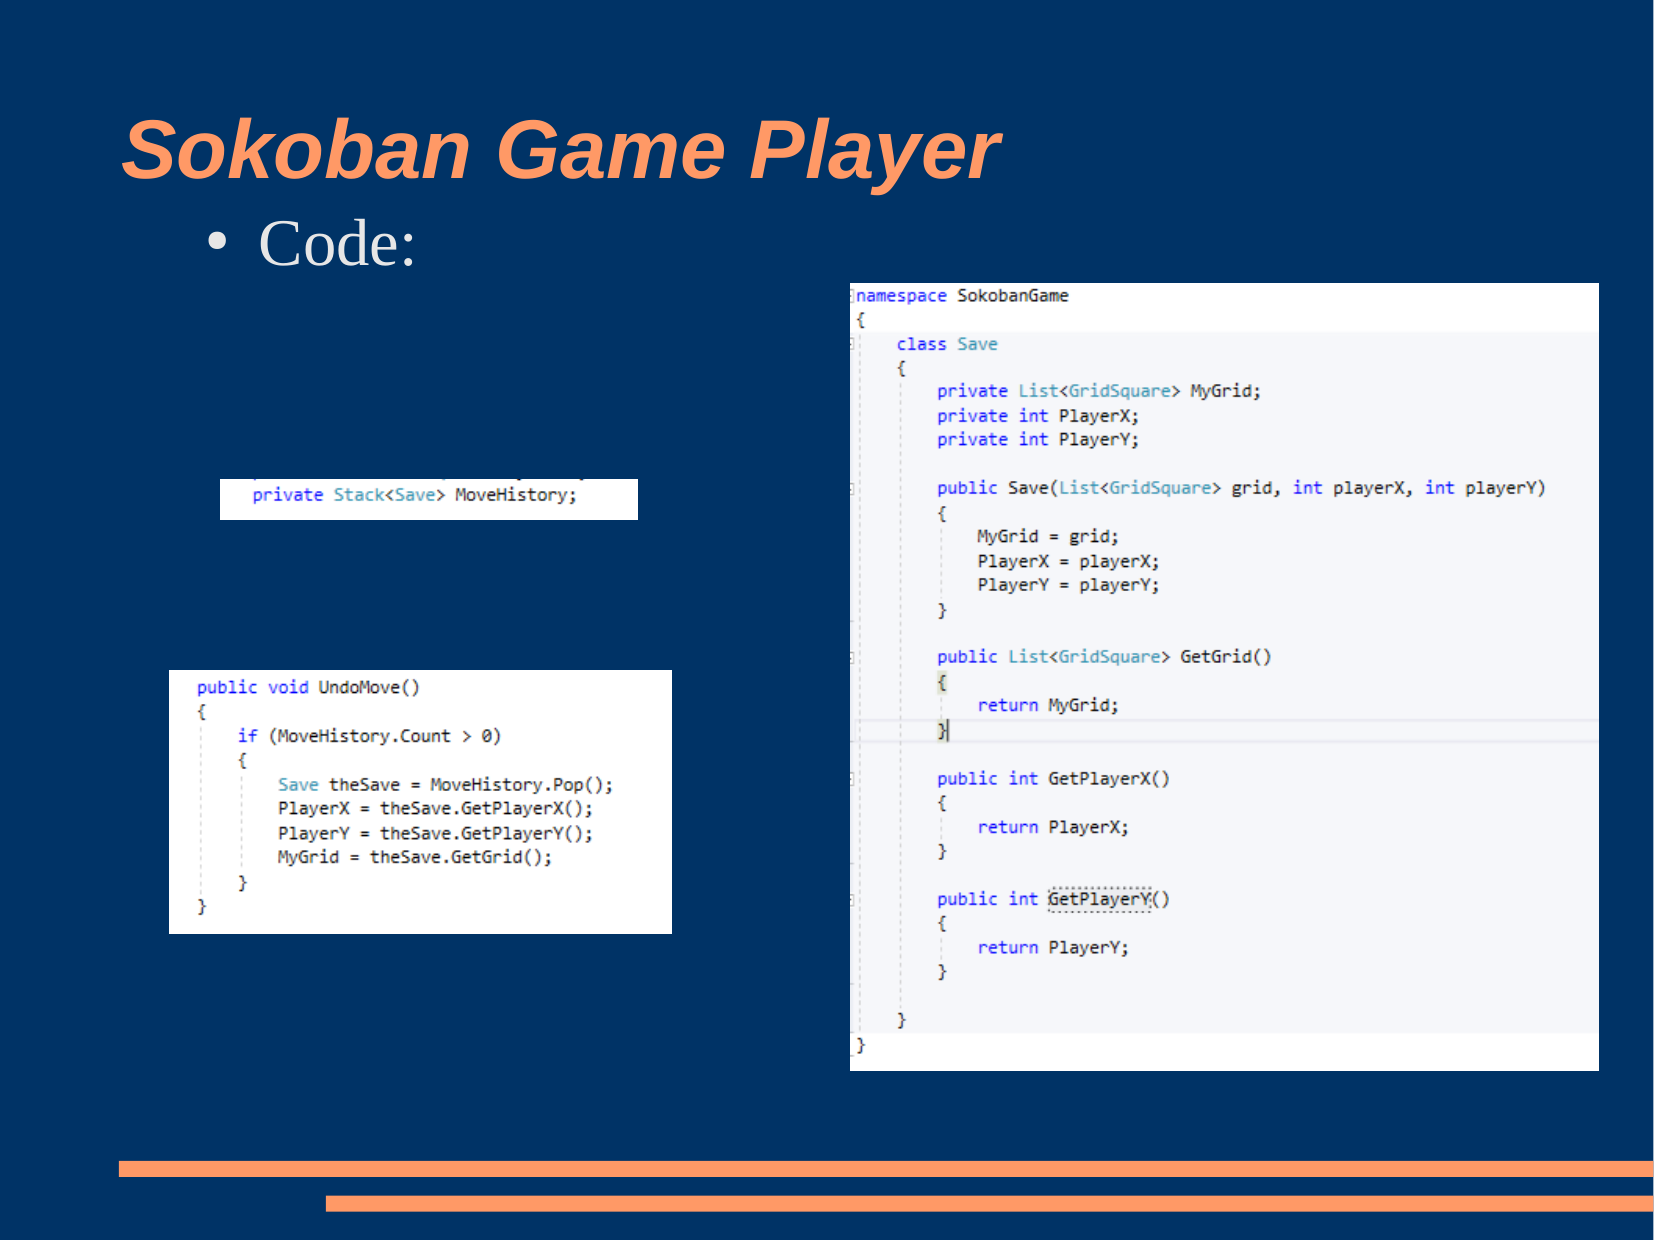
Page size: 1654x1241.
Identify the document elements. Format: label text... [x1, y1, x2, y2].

list Code: [169, 205, 1610, 1016]
picture [169, 670, 672, 934]
picture [220, 479, 638, 520]
title Sokoban Game Player [121, 46, 1534, 254]
picture [850, 283, 1599, 1071]
